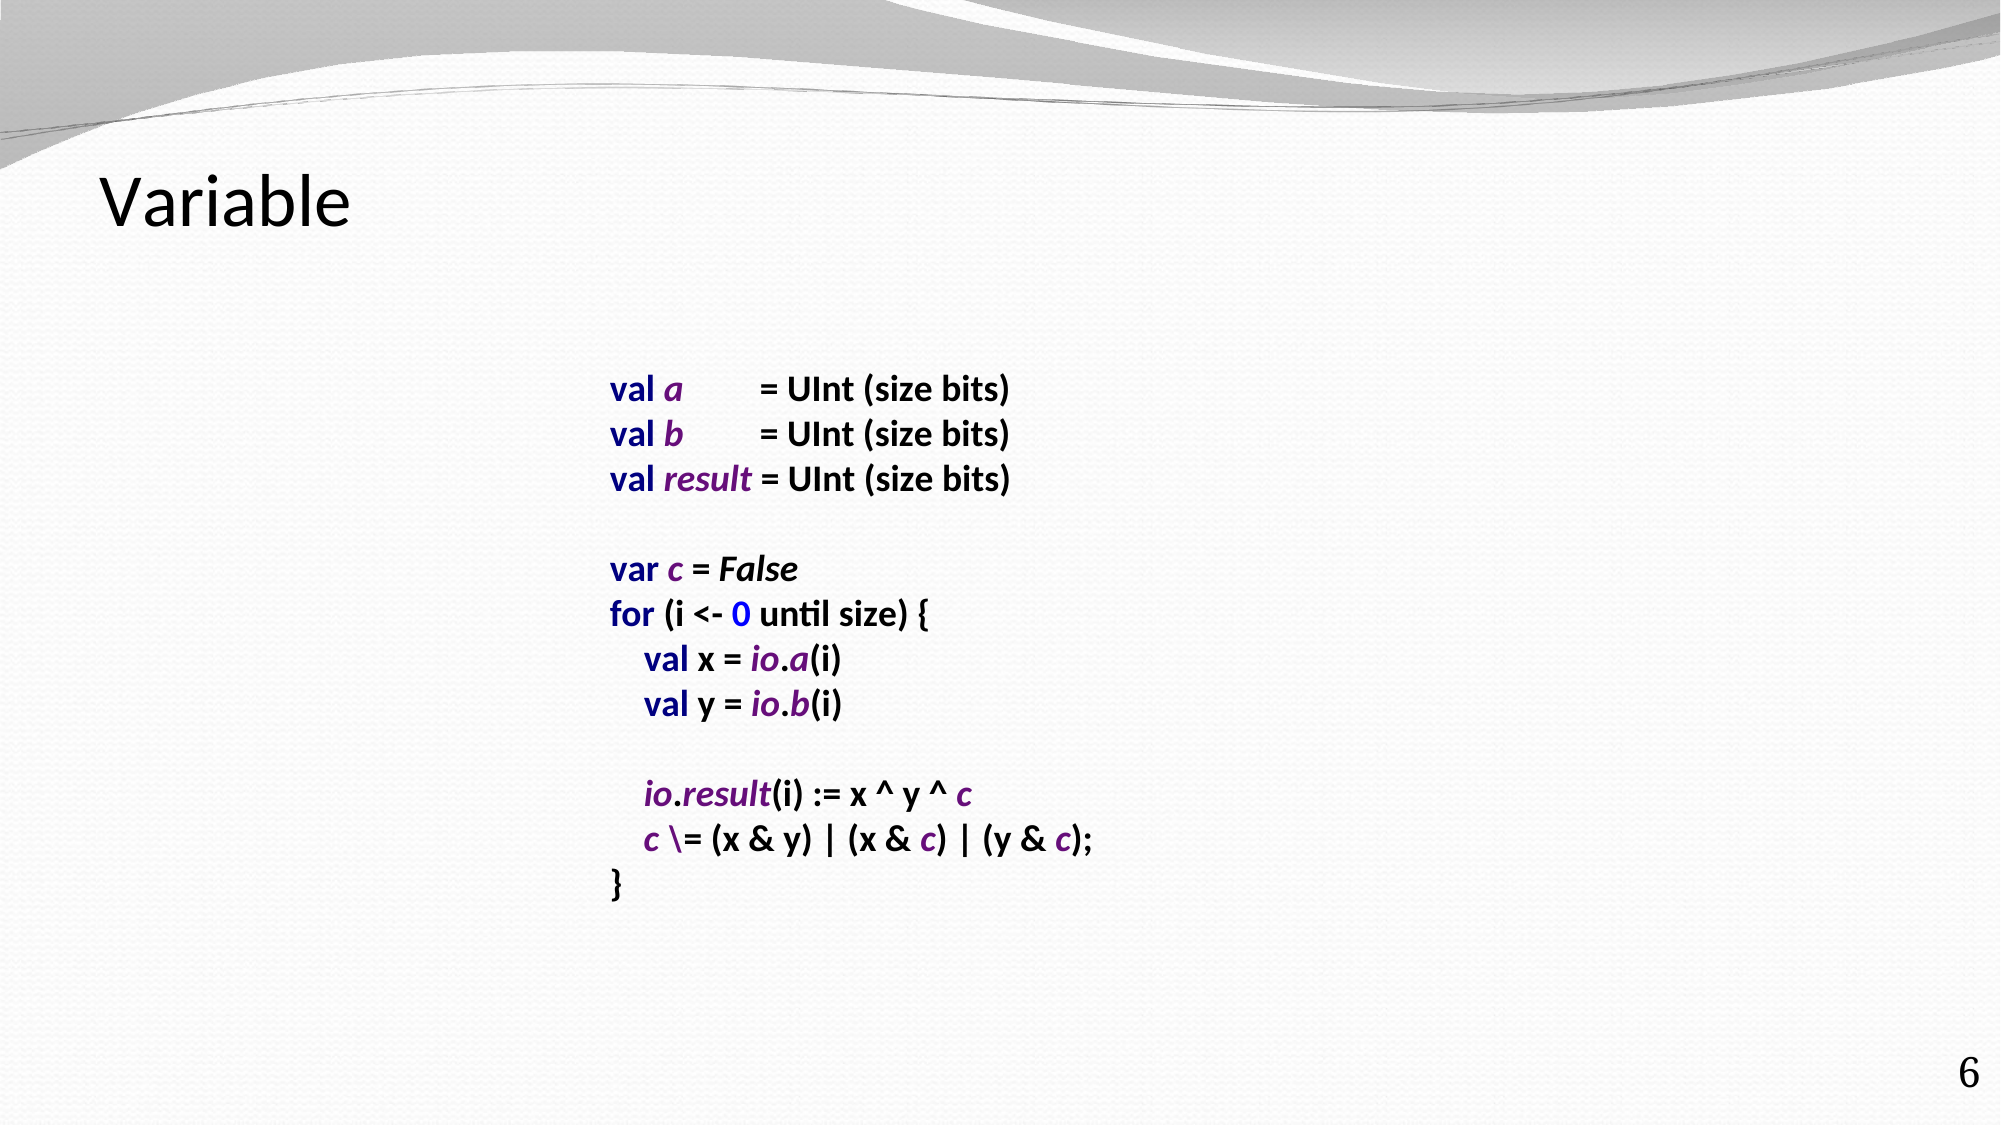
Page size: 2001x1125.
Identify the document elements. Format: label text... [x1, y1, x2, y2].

text_box val a = UInt (size bits) val b = UInt (size bits) val result = UInt (size bits) var c = False for (i <- 0 until size) { val x = io.a(i) val y = io.b(i) io.result(i) := x ^ y ^ c c \= (x & y) | (x & c) | (y & c); } [561, 356, 1418, 957]
title Variable [99, 54, 1985, 242]
text_box <numéro> [1813, 1042, 1981, 1103]
picture [0, 0, 2001, 1125]
